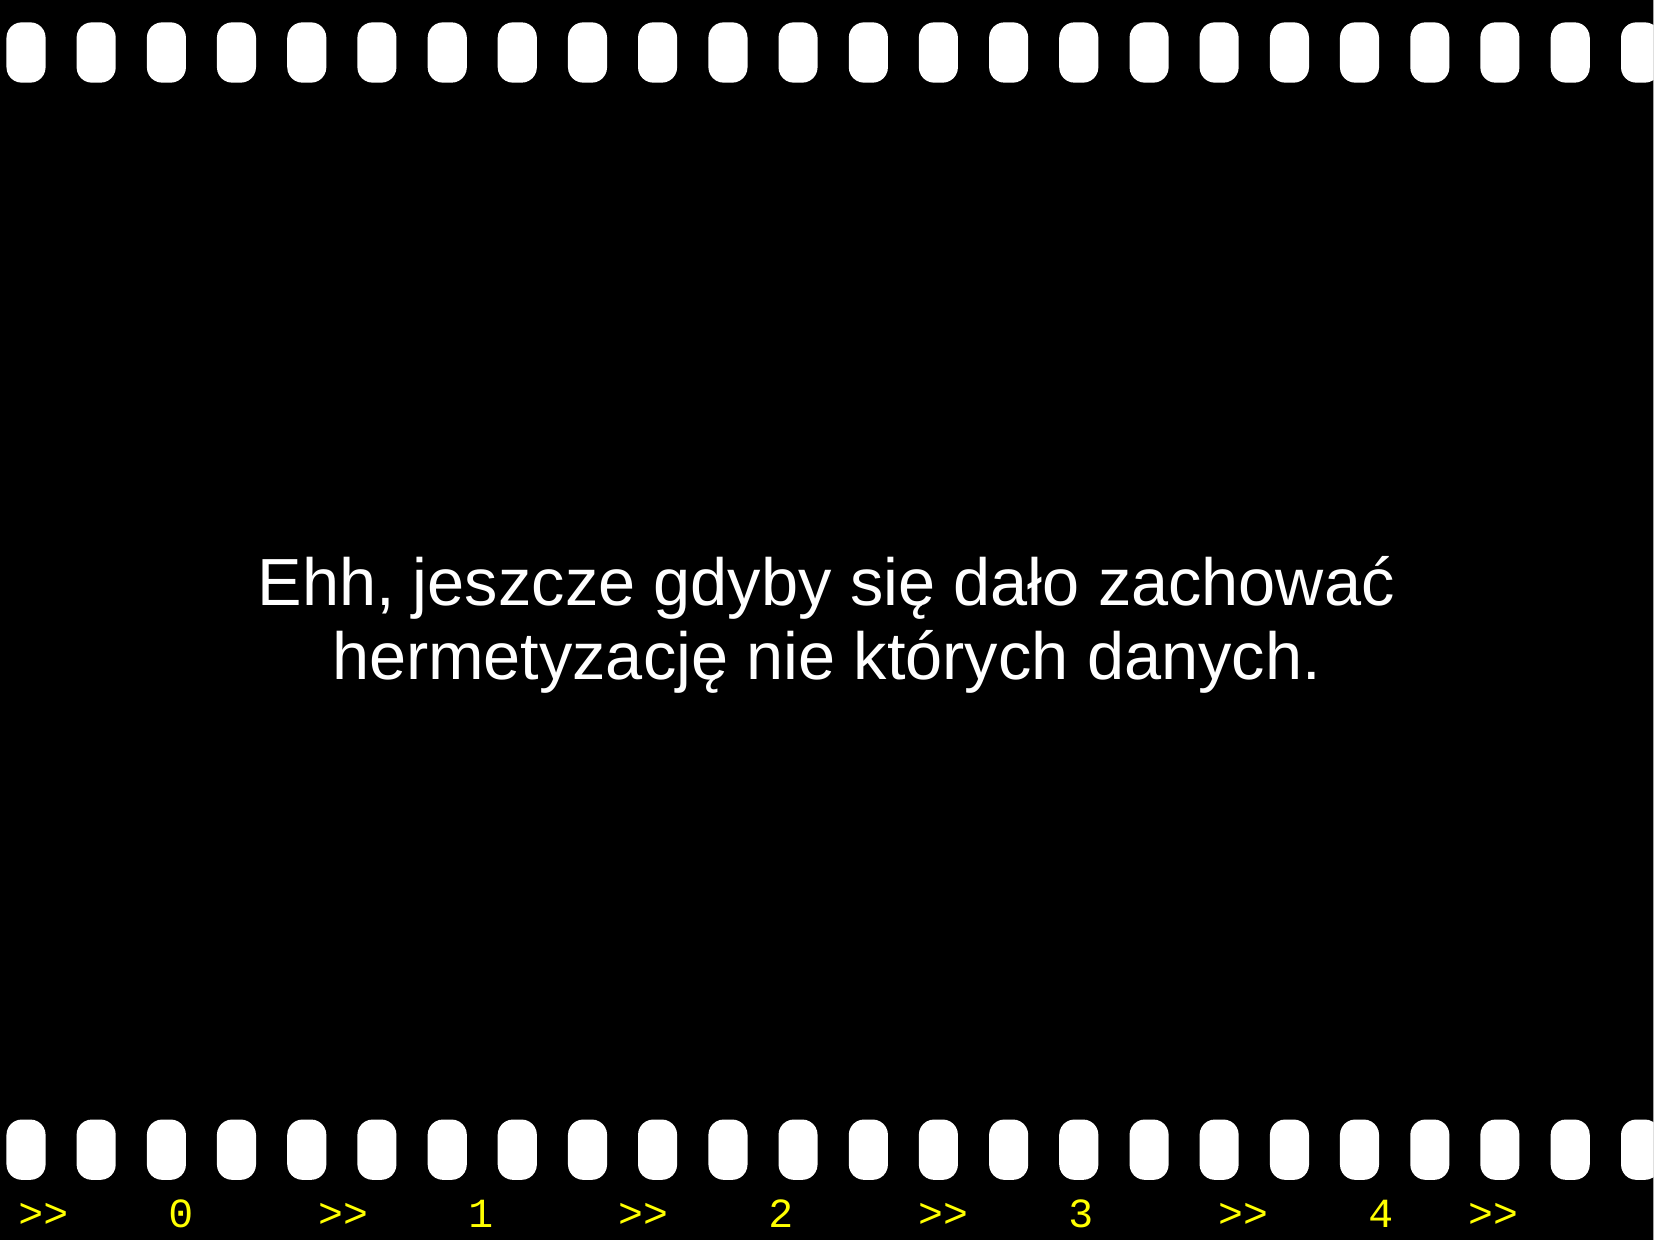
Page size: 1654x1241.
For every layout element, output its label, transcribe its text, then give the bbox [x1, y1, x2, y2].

subtitle Ehh, jeszcze gdyby się dało zachować hermetyzację nie których danych. [82, 99, 1571, 1140]
